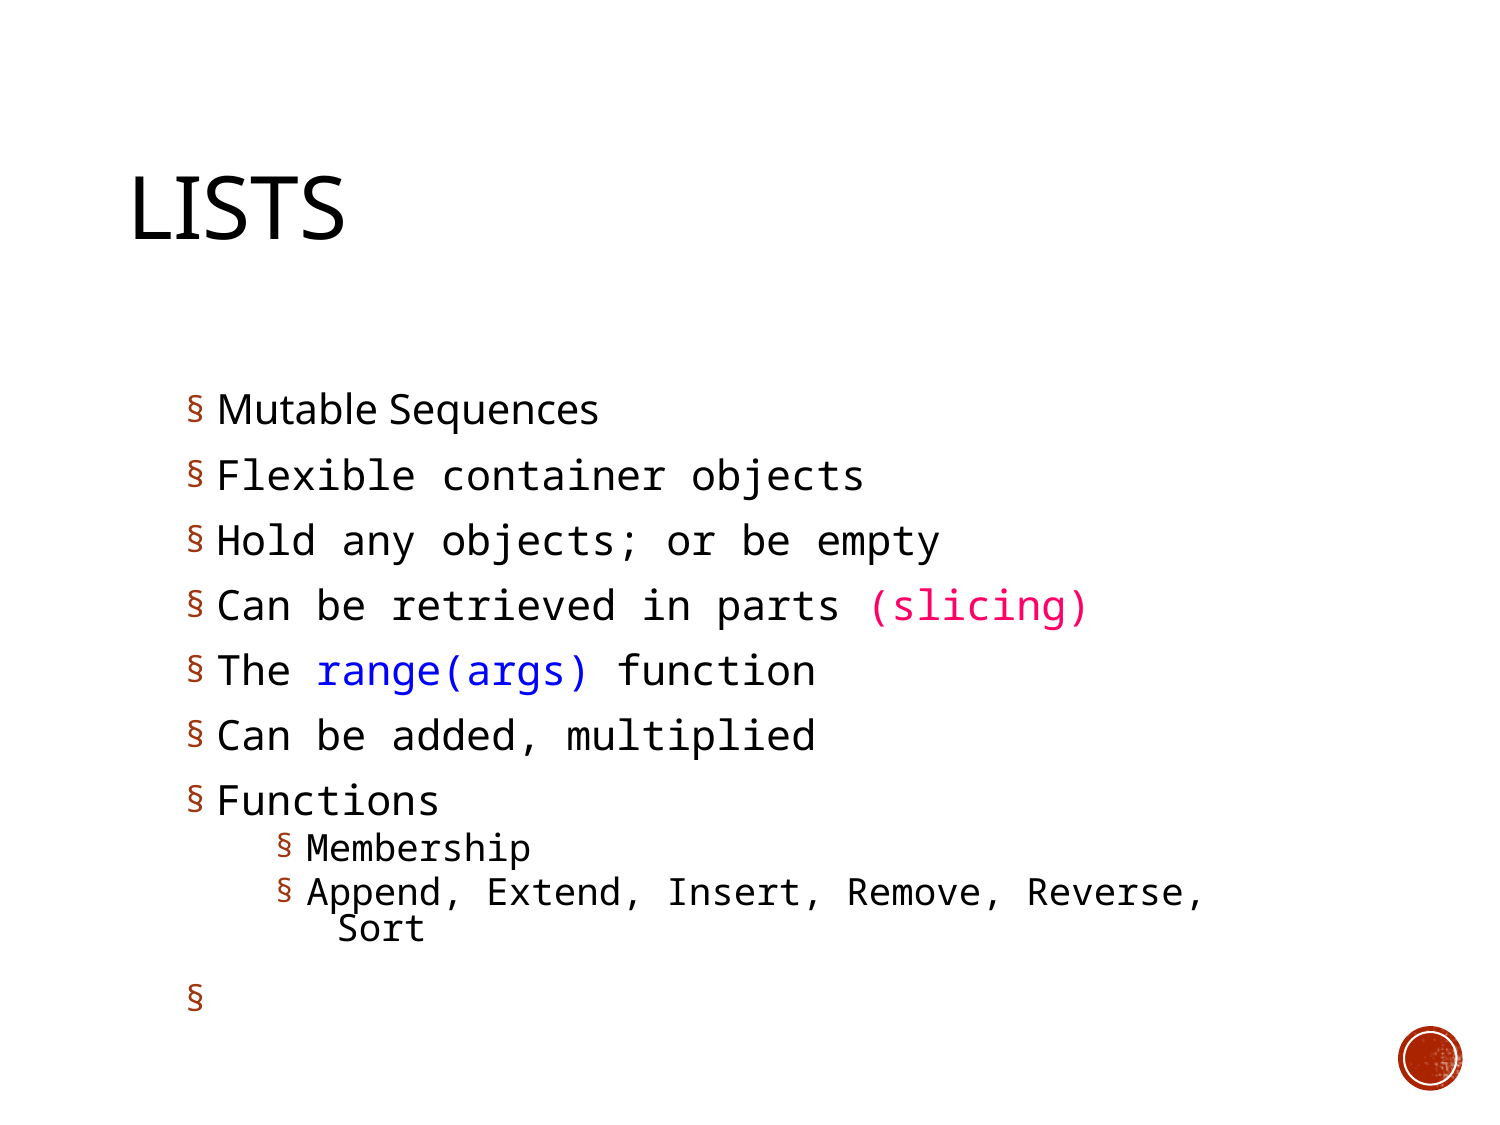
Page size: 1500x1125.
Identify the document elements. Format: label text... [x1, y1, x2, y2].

title Lists [112, 79, 1388, 344]
list Mutable Sequences Flexible container objects Hold any objects; or be empty Can be retrieved in parts (slicing) The range(args) function Can be added, multiplied Functions Membership Append, Extend, Insert, Remove, Reverse, Sort [171, 381, 1283, 1001]
